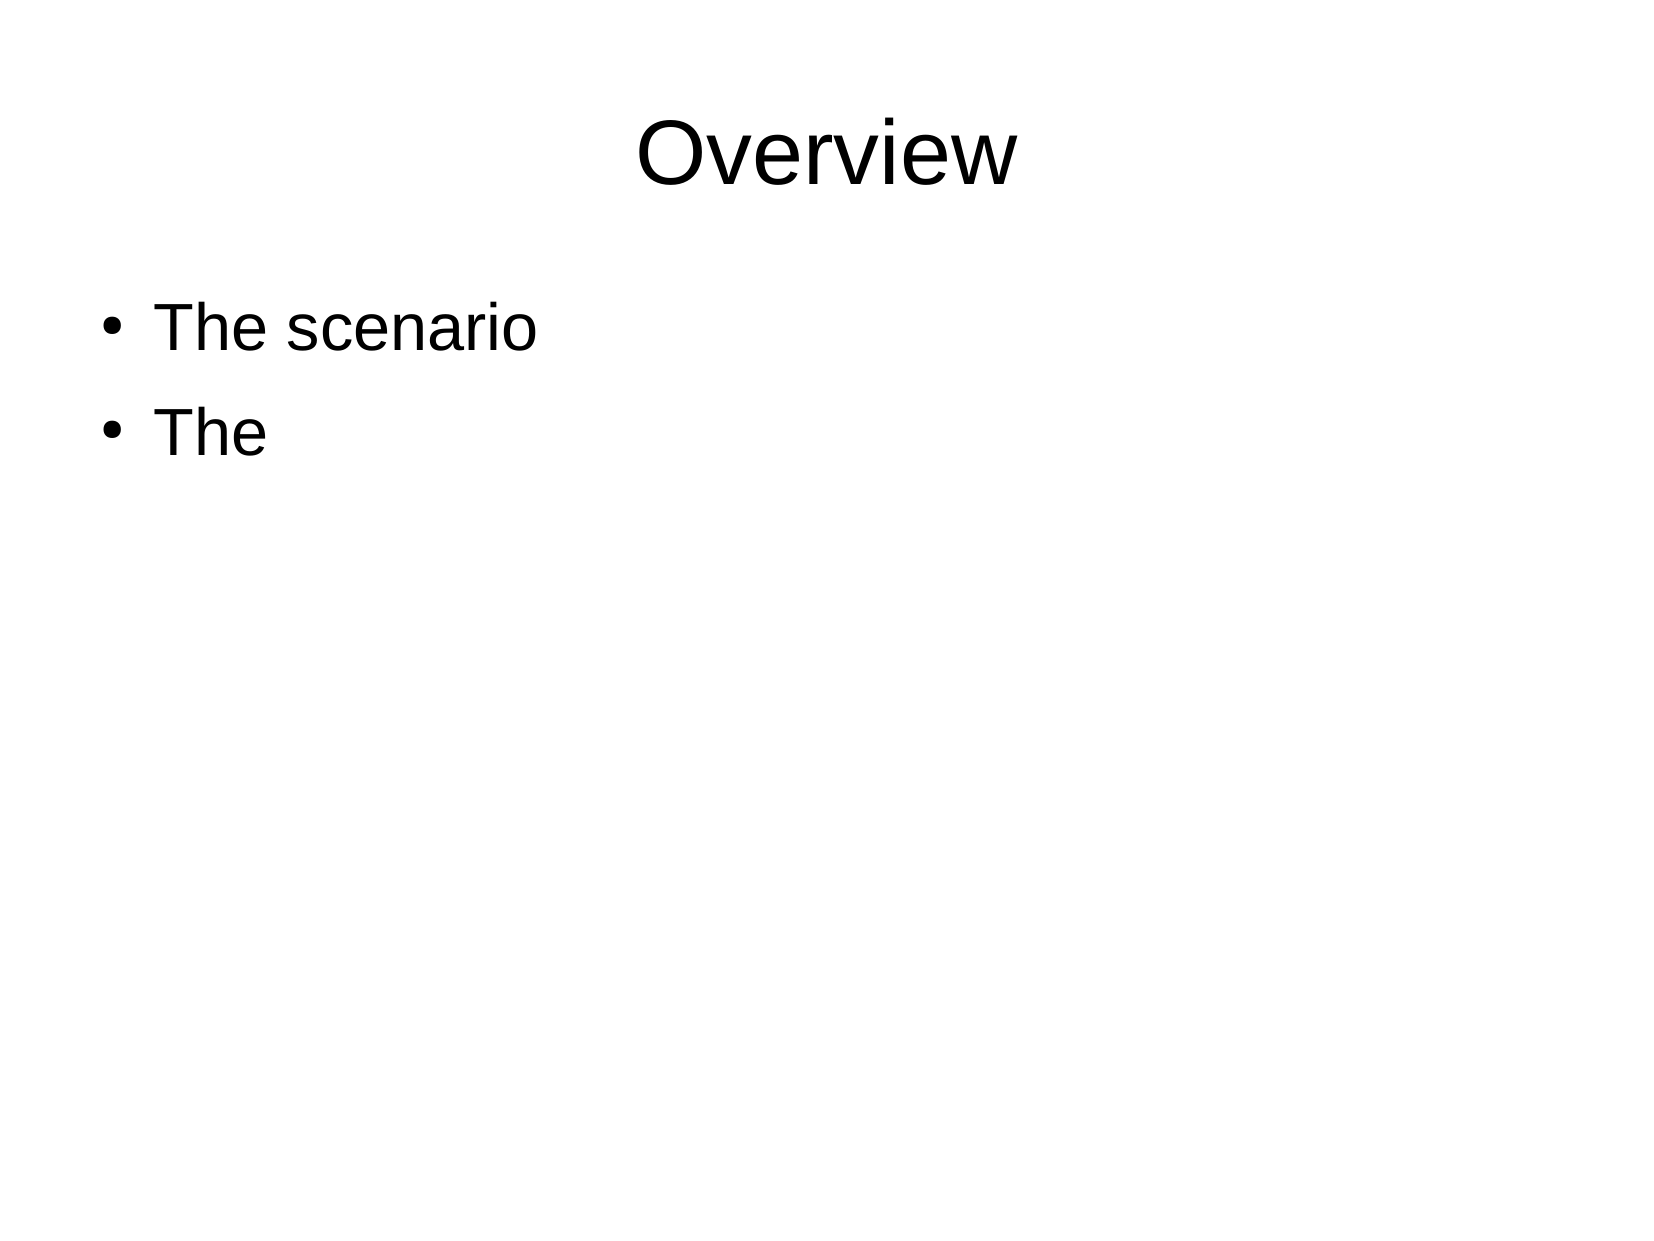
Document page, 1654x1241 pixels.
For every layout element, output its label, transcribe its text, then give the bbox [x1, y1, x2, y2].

list The scenario The [82, 290, 1571, 1010]
title Overview [82, 49, 1571, 257]
